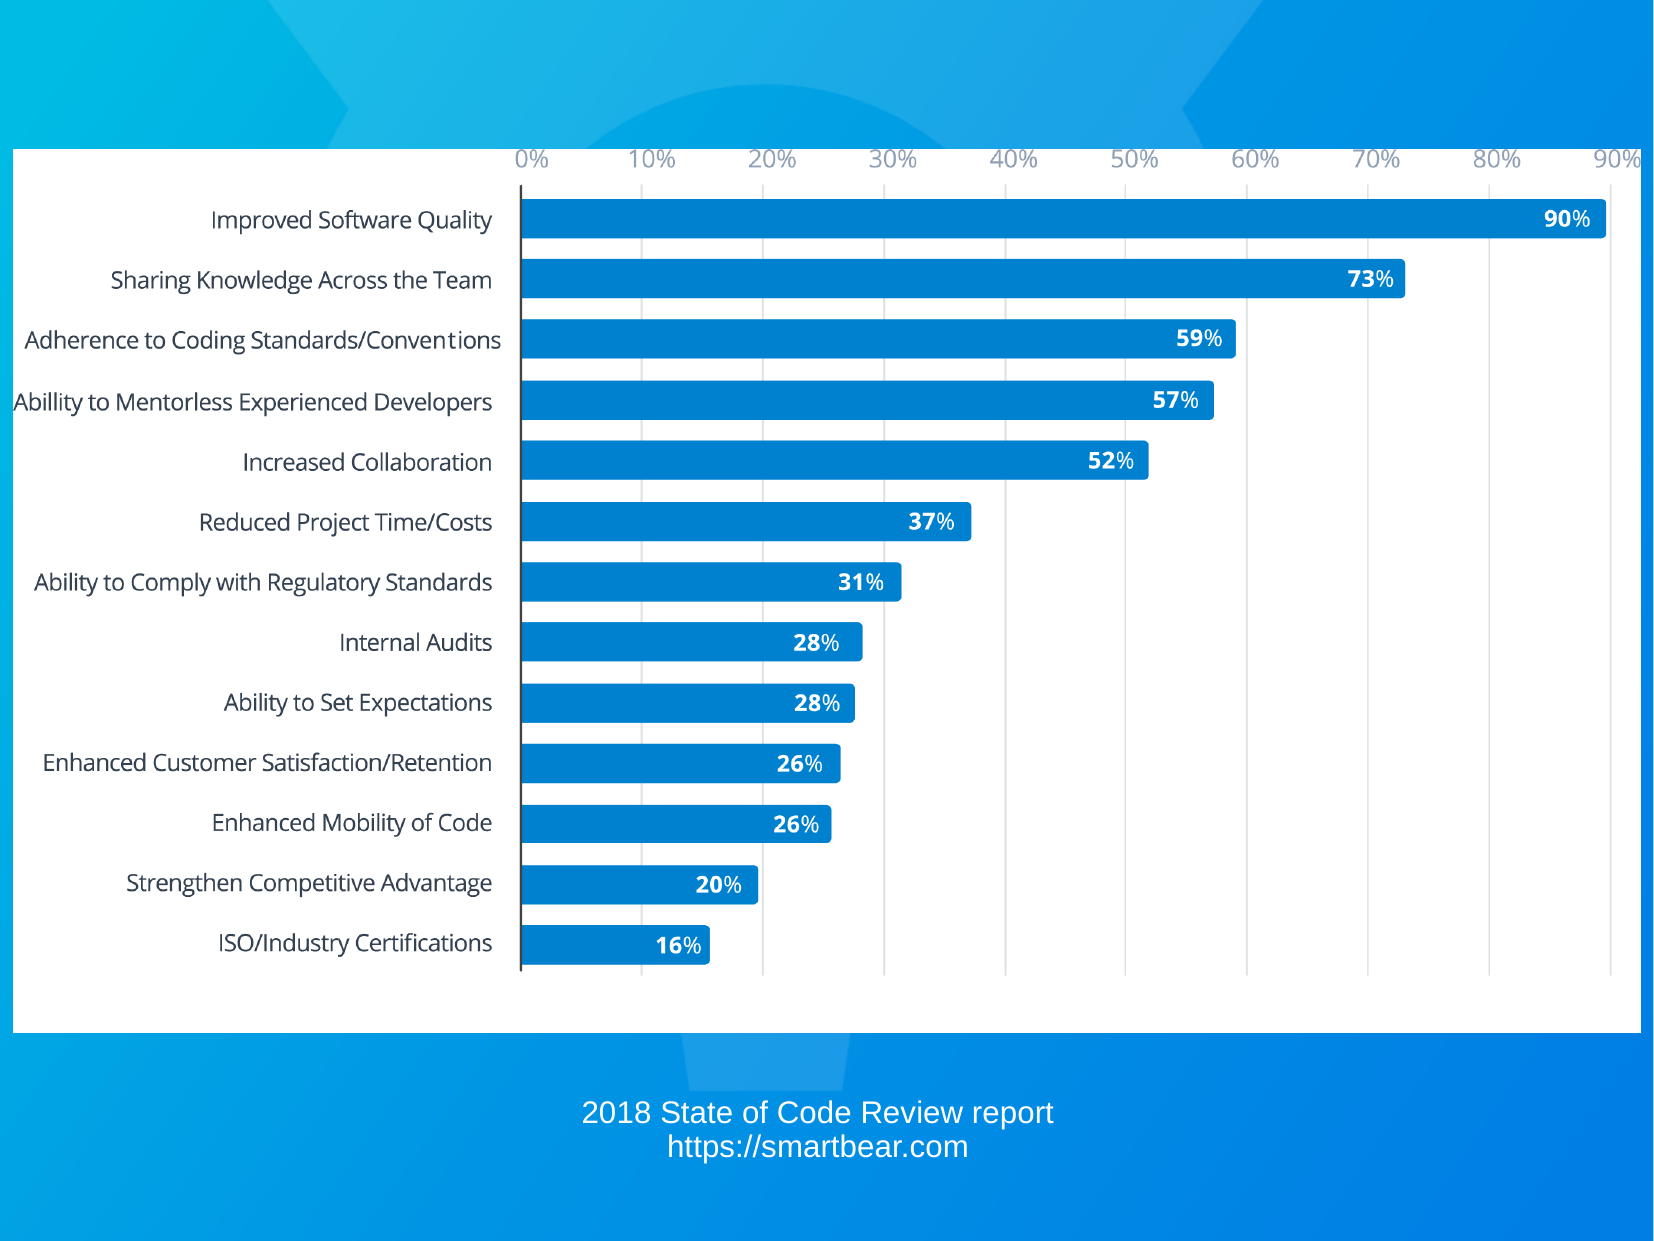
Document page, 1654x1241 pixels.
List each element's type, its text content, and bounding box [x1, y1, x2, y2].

text_box 2018 State of Code Review report https://smartbear.com [549, 1087, 1088, 1172]
subtitle [75, 0, 1564, 1241]
picture [1564, 0, 1654, 1241]
picture [0, 0, 75, 1032]
